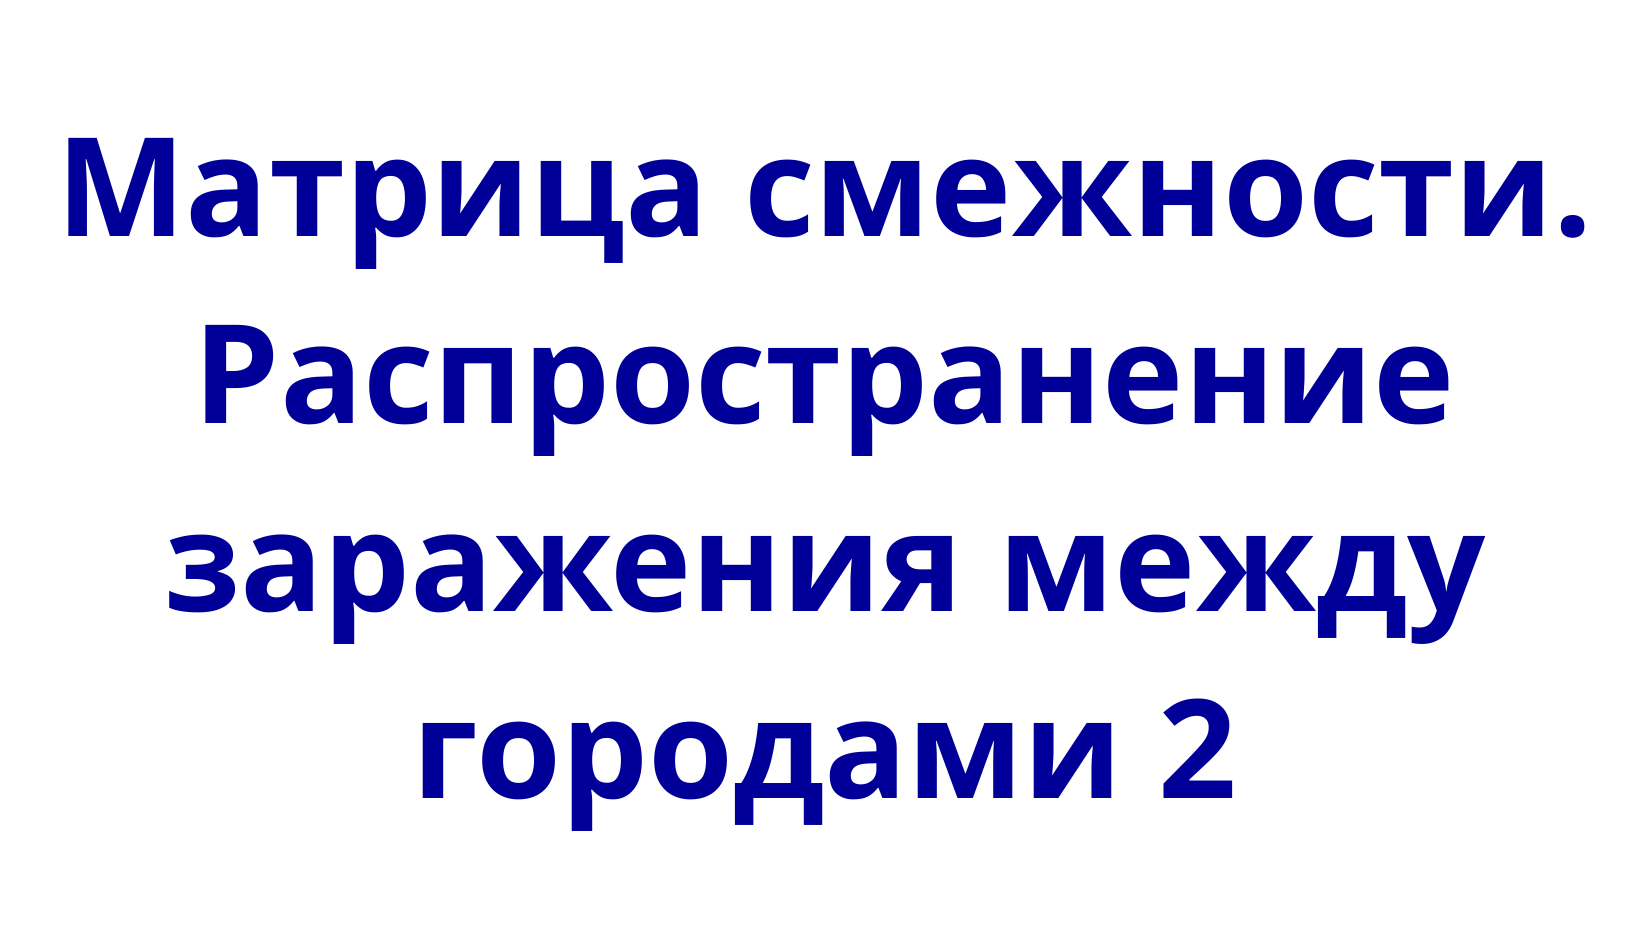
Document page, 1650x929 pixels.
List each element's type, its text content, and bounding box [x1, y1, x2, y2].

subtitle Матрица смежности. Распространение заражения между городами 2 [0, 0, 1650, 929]
